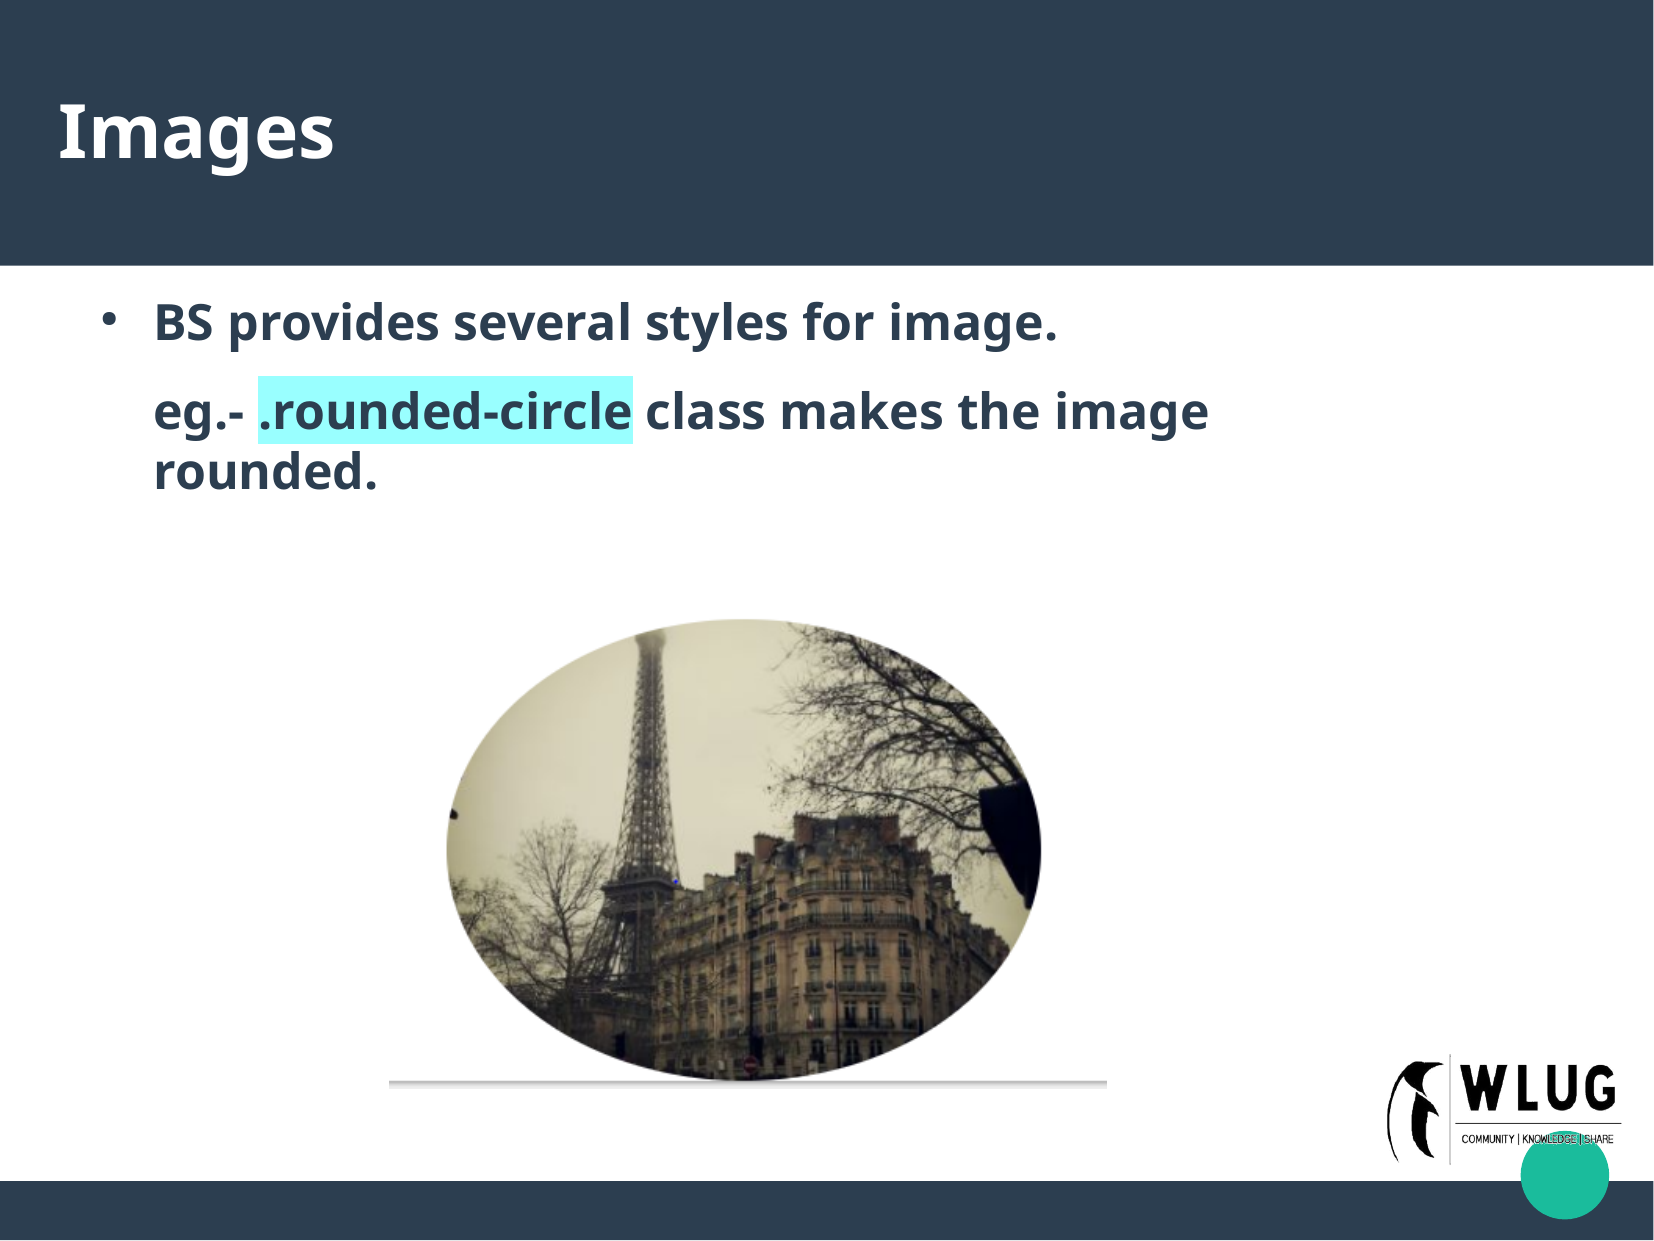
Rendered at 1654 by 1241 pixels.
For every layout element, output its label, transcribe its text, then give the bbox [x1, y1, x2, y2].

picture [1371, 1046, 1630, 1170]
list BS provides several styles for image. eg.- .rounded-circle class makes the image rounded. [82, 290, 1571, 1010]
title Images [59, 49, 1595, 207]
picture [389, 596, 1107, 1089]
